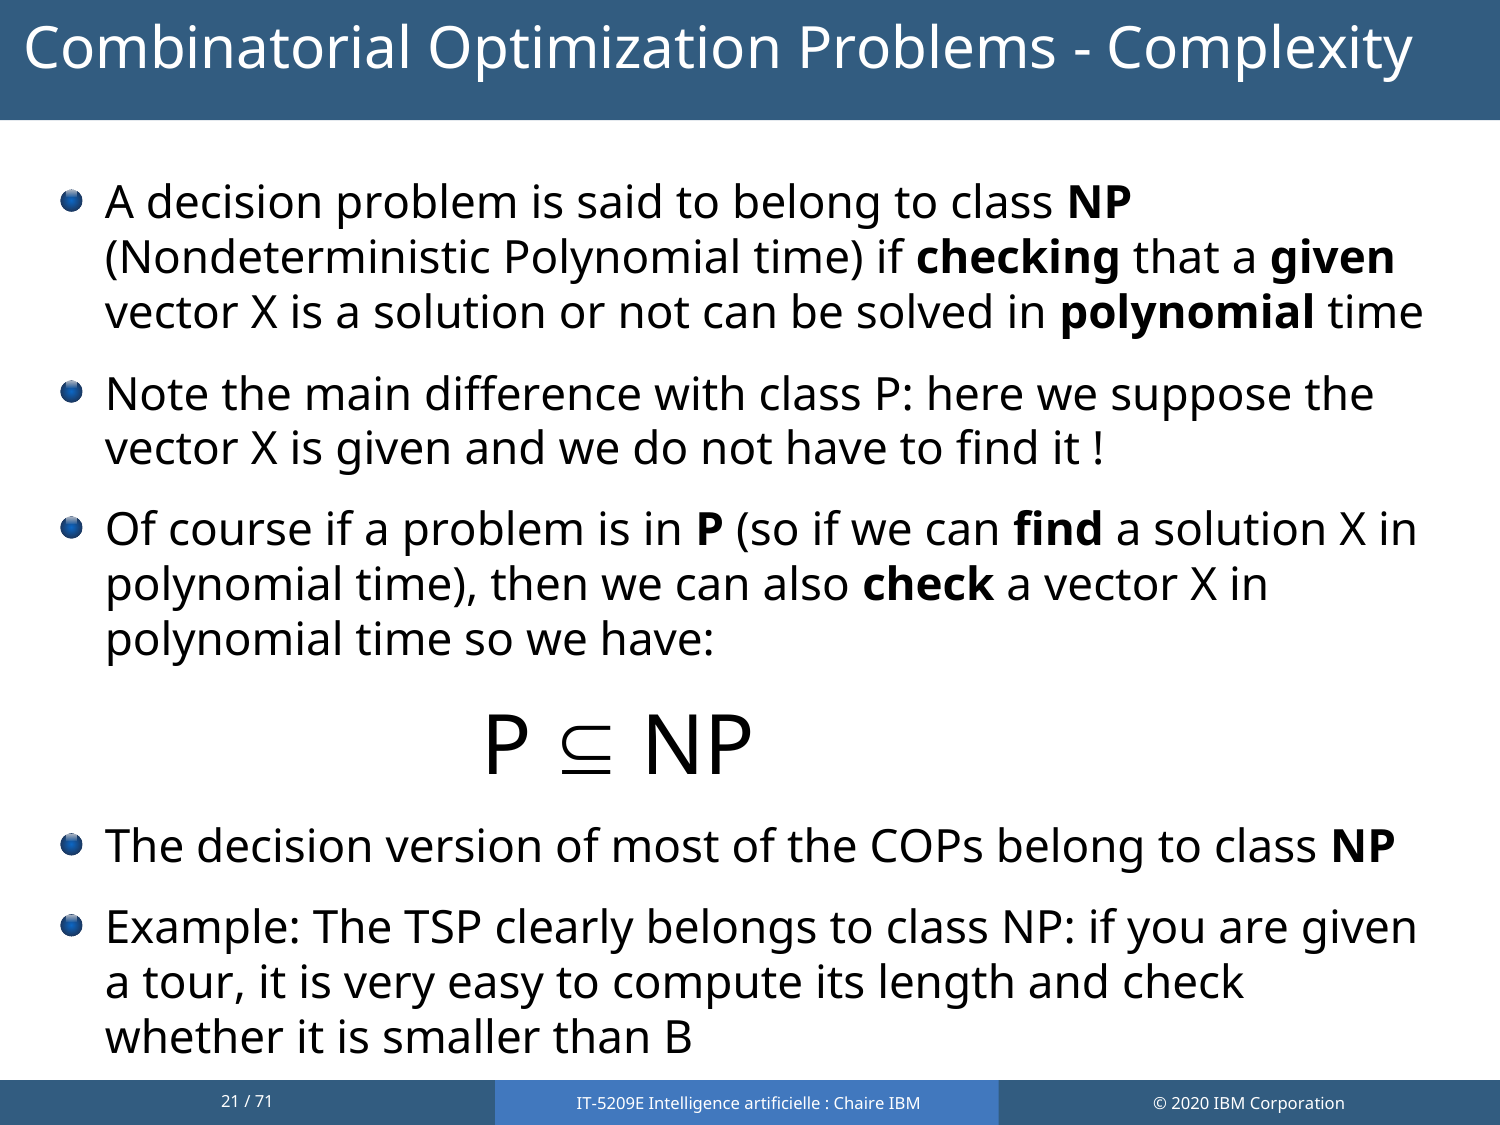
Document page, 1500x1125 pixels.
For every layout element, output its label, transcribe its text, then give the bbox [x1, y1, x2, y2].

list A decision problem is said to belong to class NP (Nondeterministic Polynomial time) if checking that a given vector X is a solution or not can be solved in polynomial time Note the main difference with class P: here we suppose the vector X is given and we do not have to find it ! Of course if a problem is in P (so if we can find a solution X in polynomial time), then we can also check a vector X in polynomial time so we have: P ⊆ NP The decision version of most of the COPs belong to class NP Example: The TSP clearly belongs to class NP: if you are given a tour, it is very easy to compute its length and check whether it is smaller than B [45, 165, 1441, 1125]
title Combinatorial Optimization Problems - Complexity [0, 0, 1500, 121]
